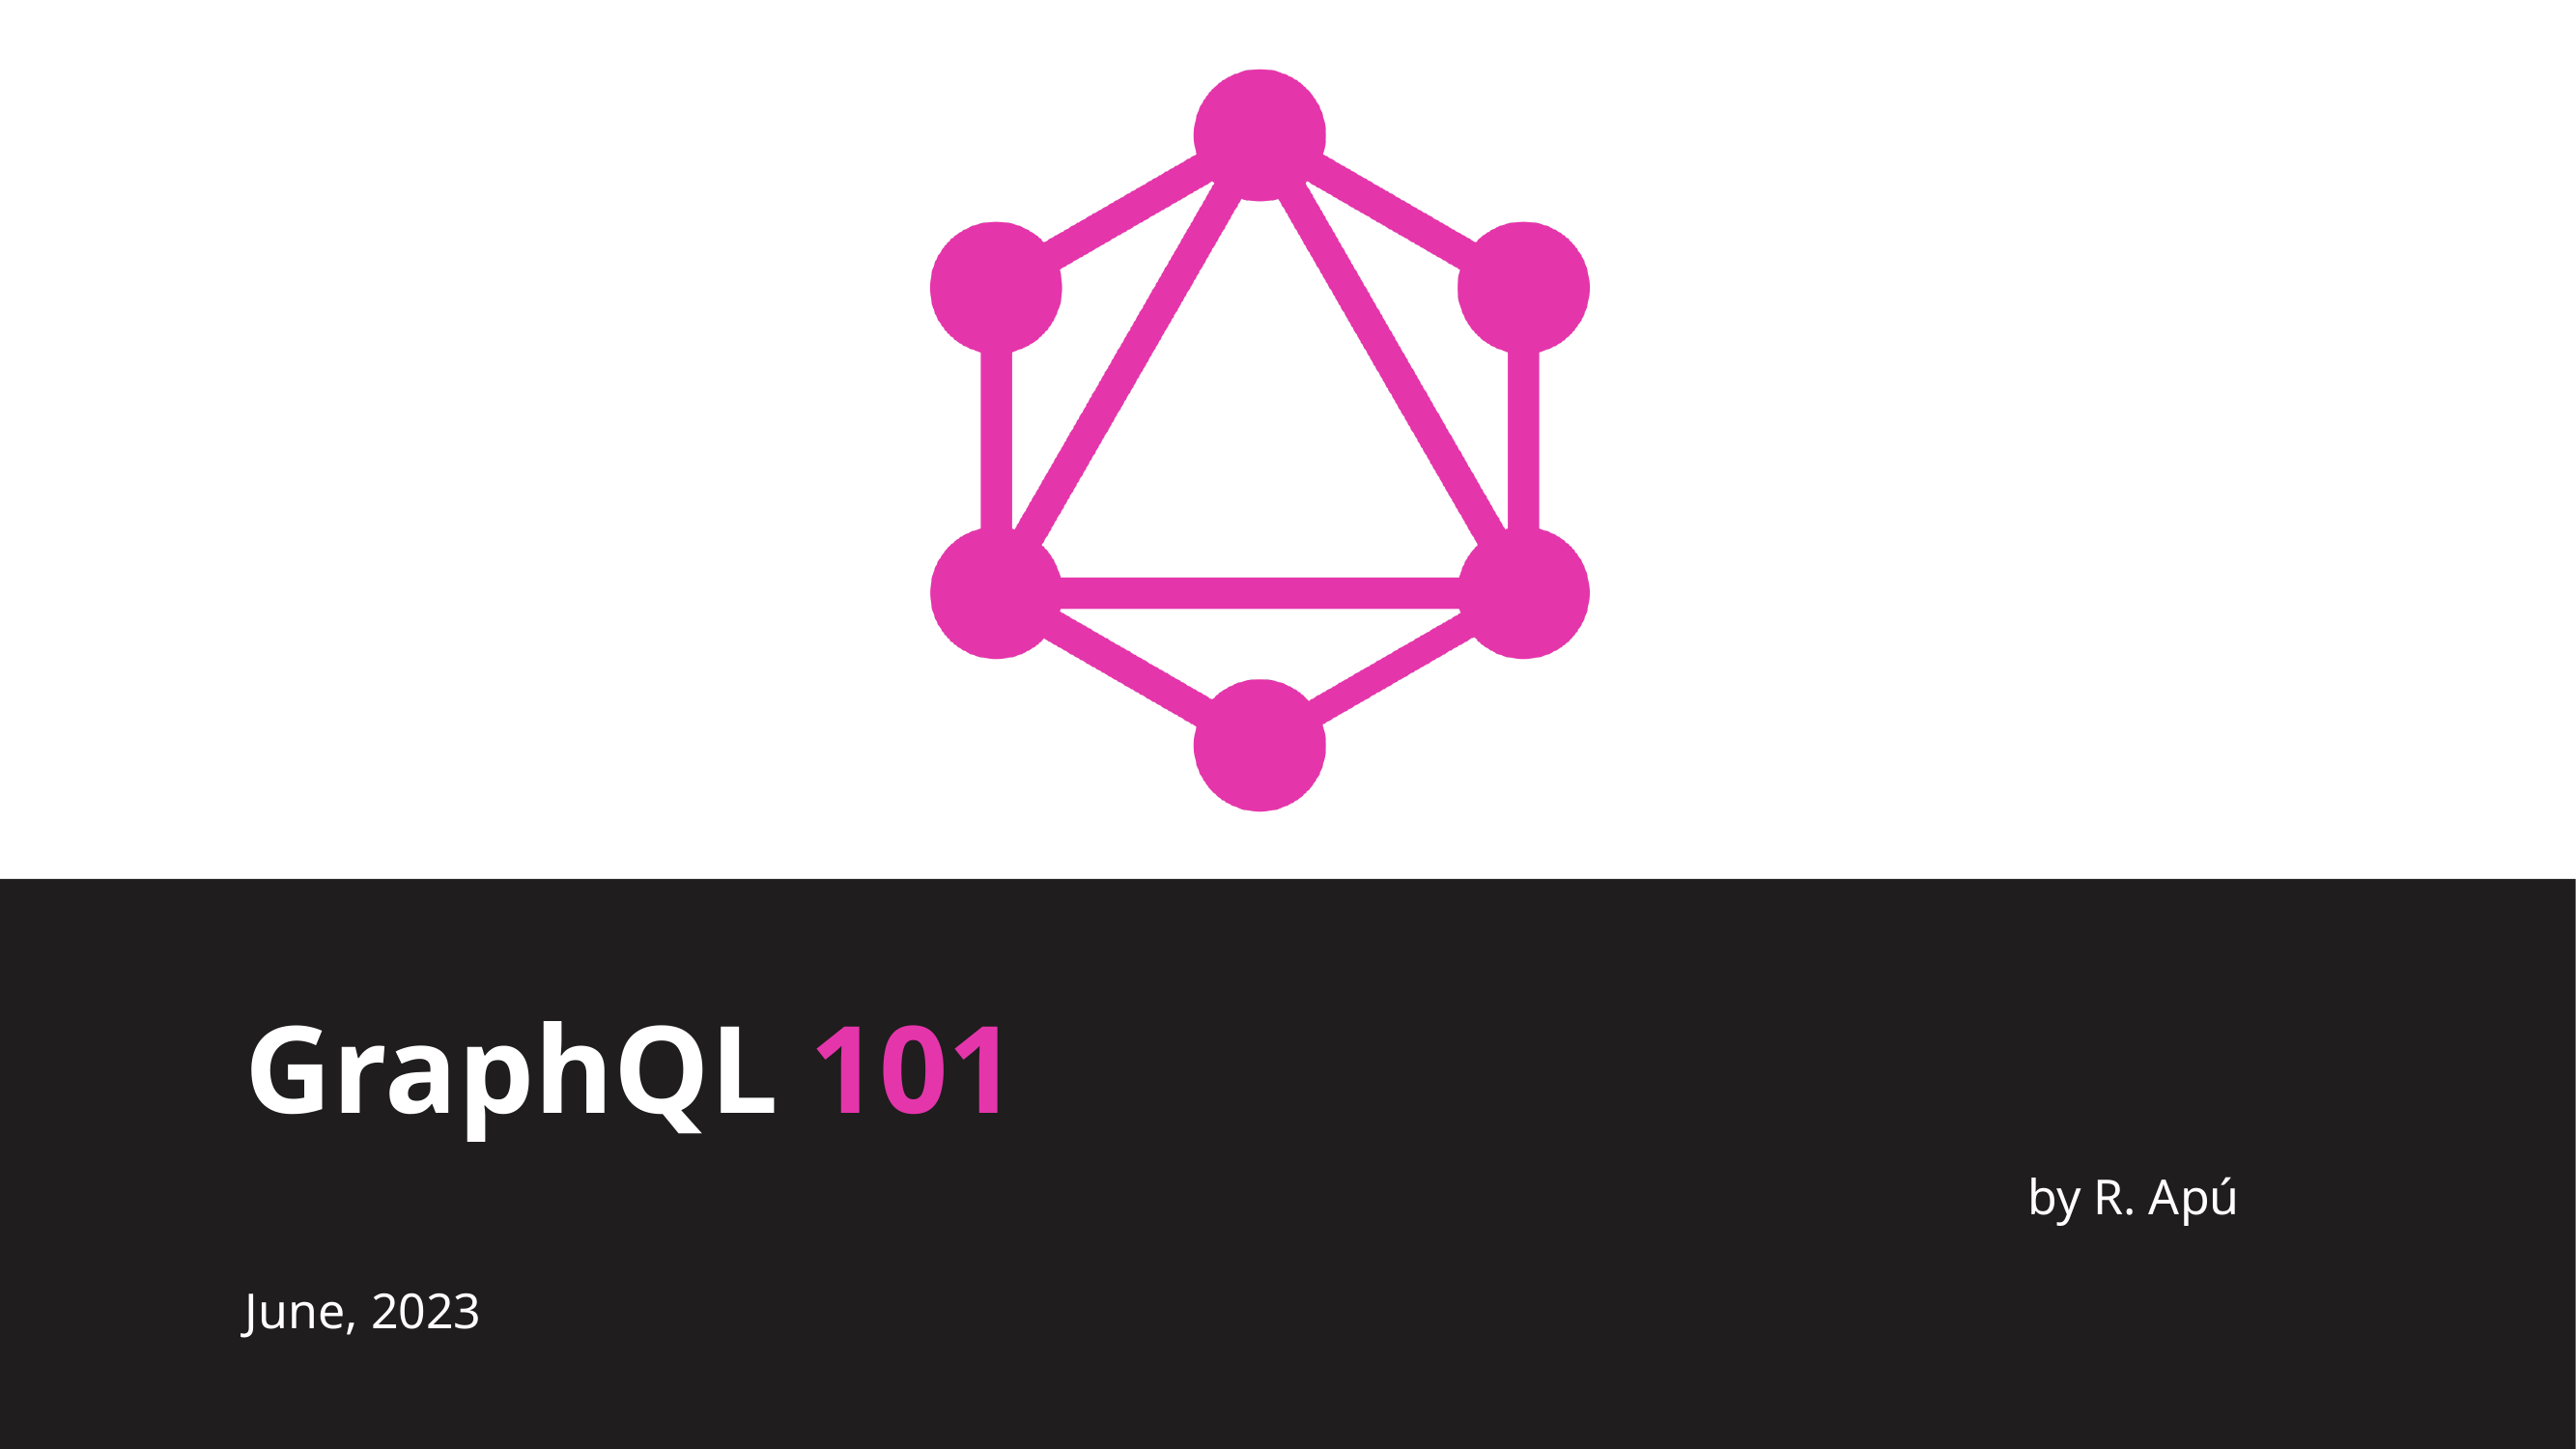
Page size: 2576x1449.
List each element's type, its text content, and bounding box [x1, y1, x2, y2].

text_box [0, 878, 2576, 1449]
picture [881, 61, 1638, 819]
text_box GraphQL 101 [238, 1002, 2281, 1148]
text_box by R. Apú [2020, 1165, 2576, 1253]
text_box June, 2023 [238, 1279, 1240, 1368]
